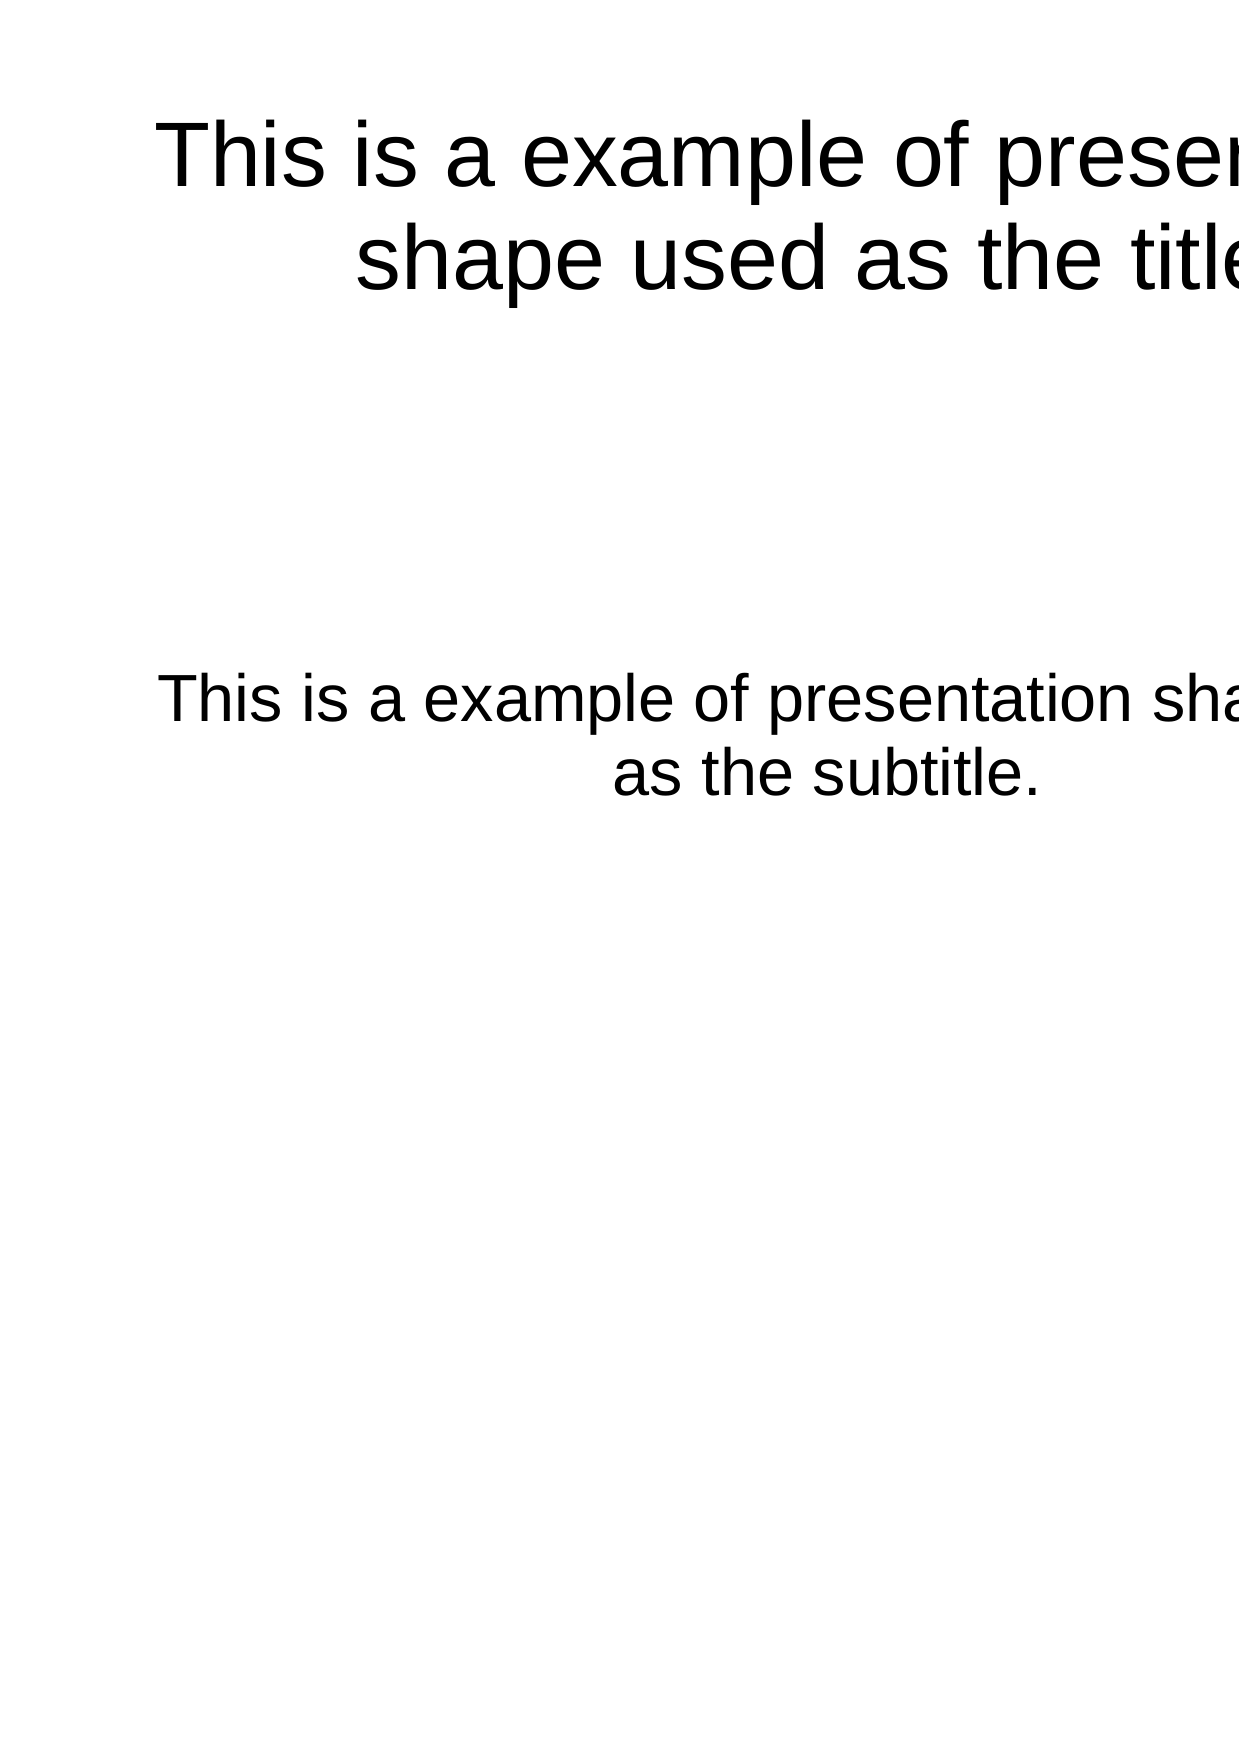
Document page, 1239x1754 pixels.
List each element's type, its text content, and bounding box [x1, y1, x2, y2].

title This is a example of presentation shape used as the title. [121, 102, 1239, 311]
subtitle This is a example of presentation shape used as the subtitle. [121, 344, 1239, 1127]
